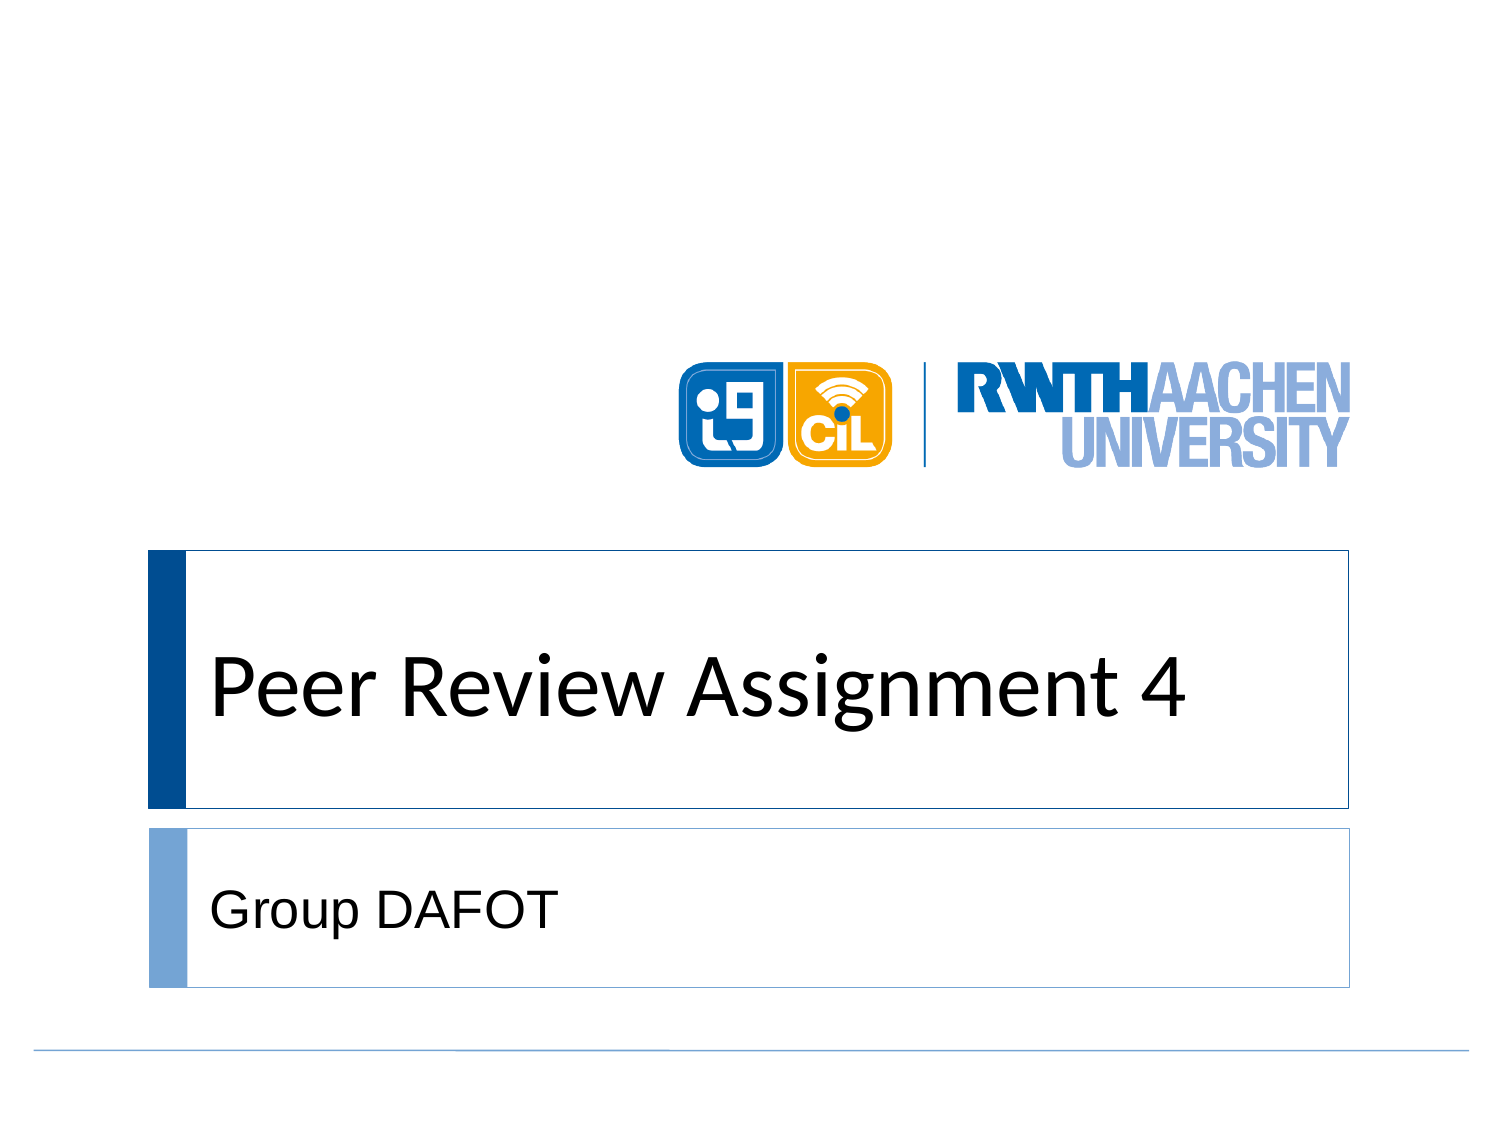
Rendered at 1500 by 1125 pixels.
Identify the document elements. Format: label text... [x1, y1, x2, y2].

picture [678, 361, 1350, 468]
title Peer Review Assignment 4 [194, 558, 1341, 801]
subtitle Group DAFOT [194, 837, 1341, 976]
